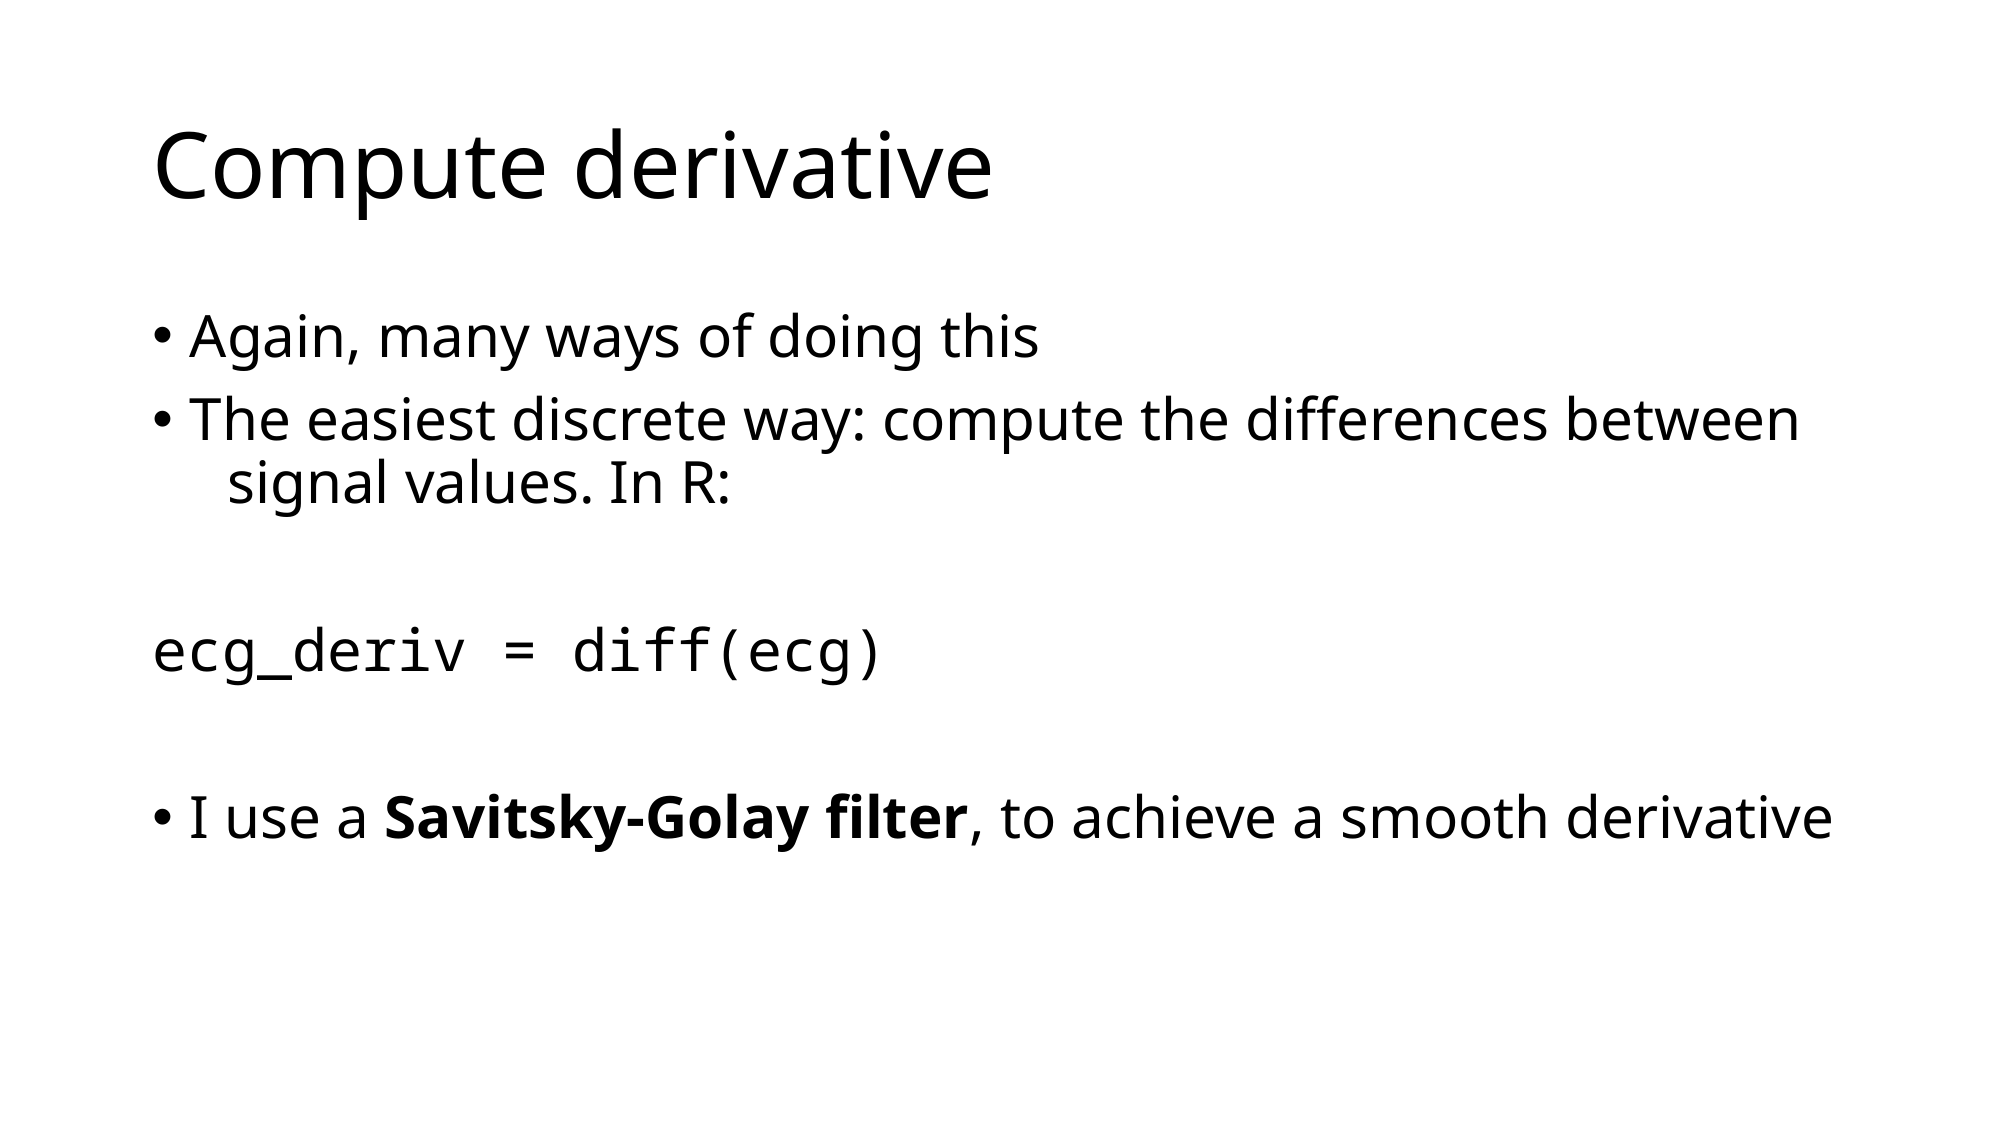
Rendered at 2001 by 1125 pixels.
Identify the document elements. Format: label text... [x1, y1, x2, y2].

list Again, many ways of doing this The easiest discrete way: compute the differences between signal values. In R: ecg_deriv = diff(ecg) I use a Savitsky-Golay filter, to achieve a smooth derivative [137, 299, 1863, 1014]
title Compute derivative [137, 59, 1863, 278]
